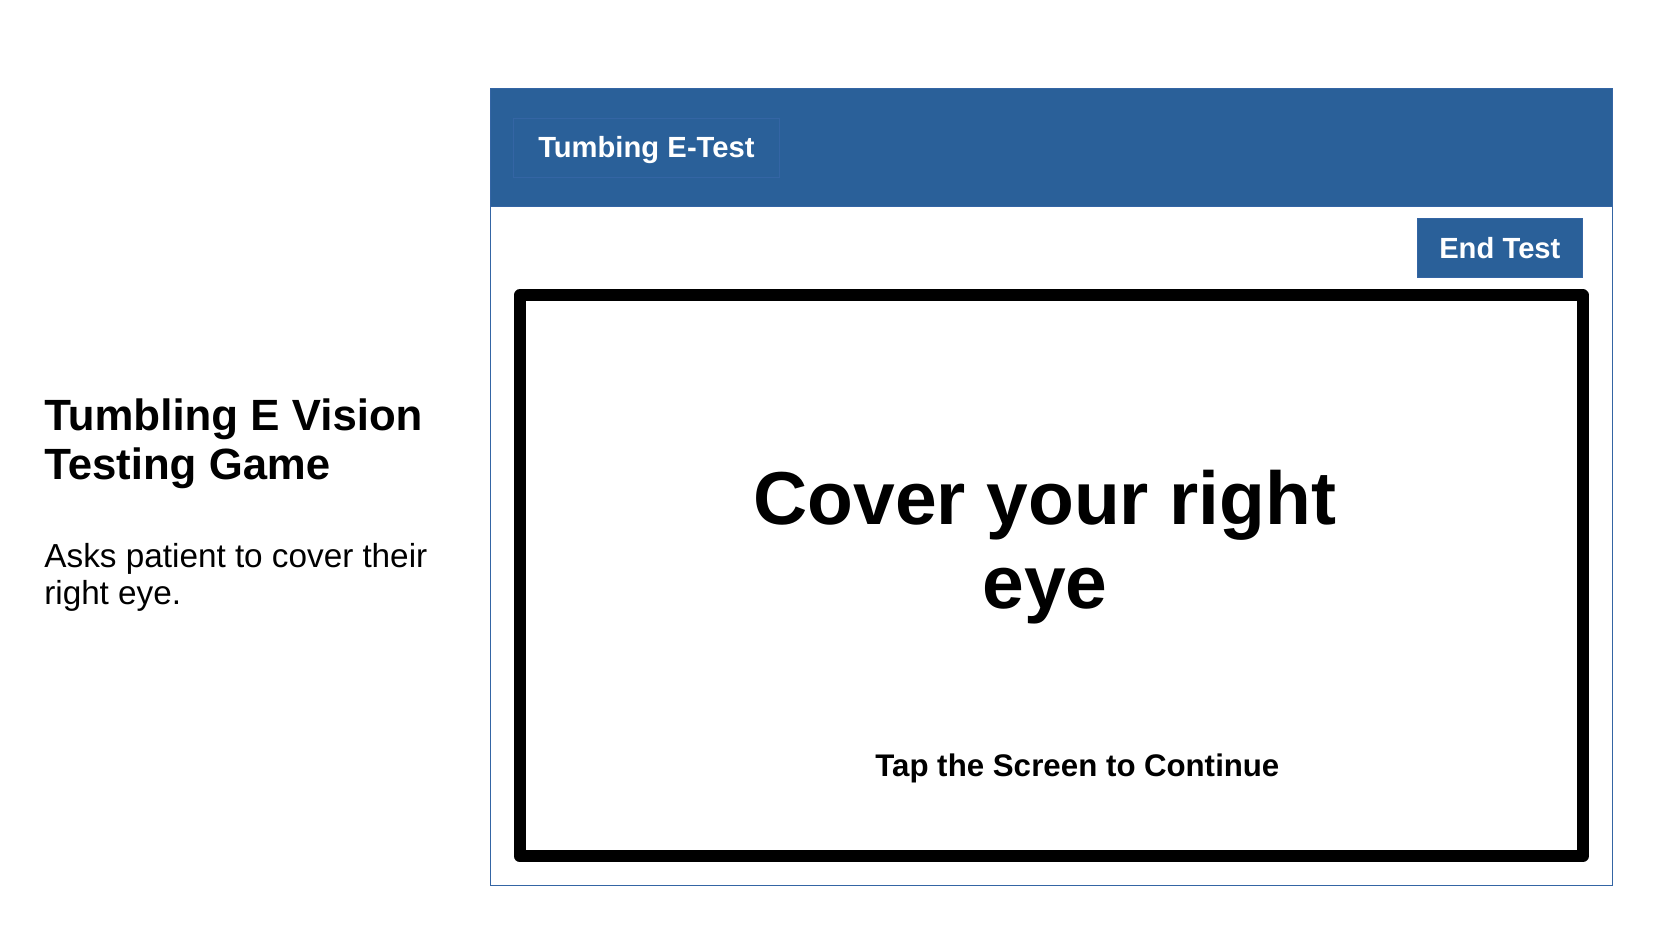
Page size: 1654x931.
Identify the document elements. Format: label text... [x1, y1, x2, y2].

text_box End Test [1417, 218, 1583, 278]
text_box Tumbing E-Test [513, 118, 780, 178]
text_box Tumbling E Vision Testing Game Asks patient to cover their right eye. [29, 384, 443, 620]
text_box Cover your right eye [702, 448, 1388, 632]
text_box [490, 88, 1613, 886]
text_box Tap the Screen to Continue [797, 740, 1359, 790]
